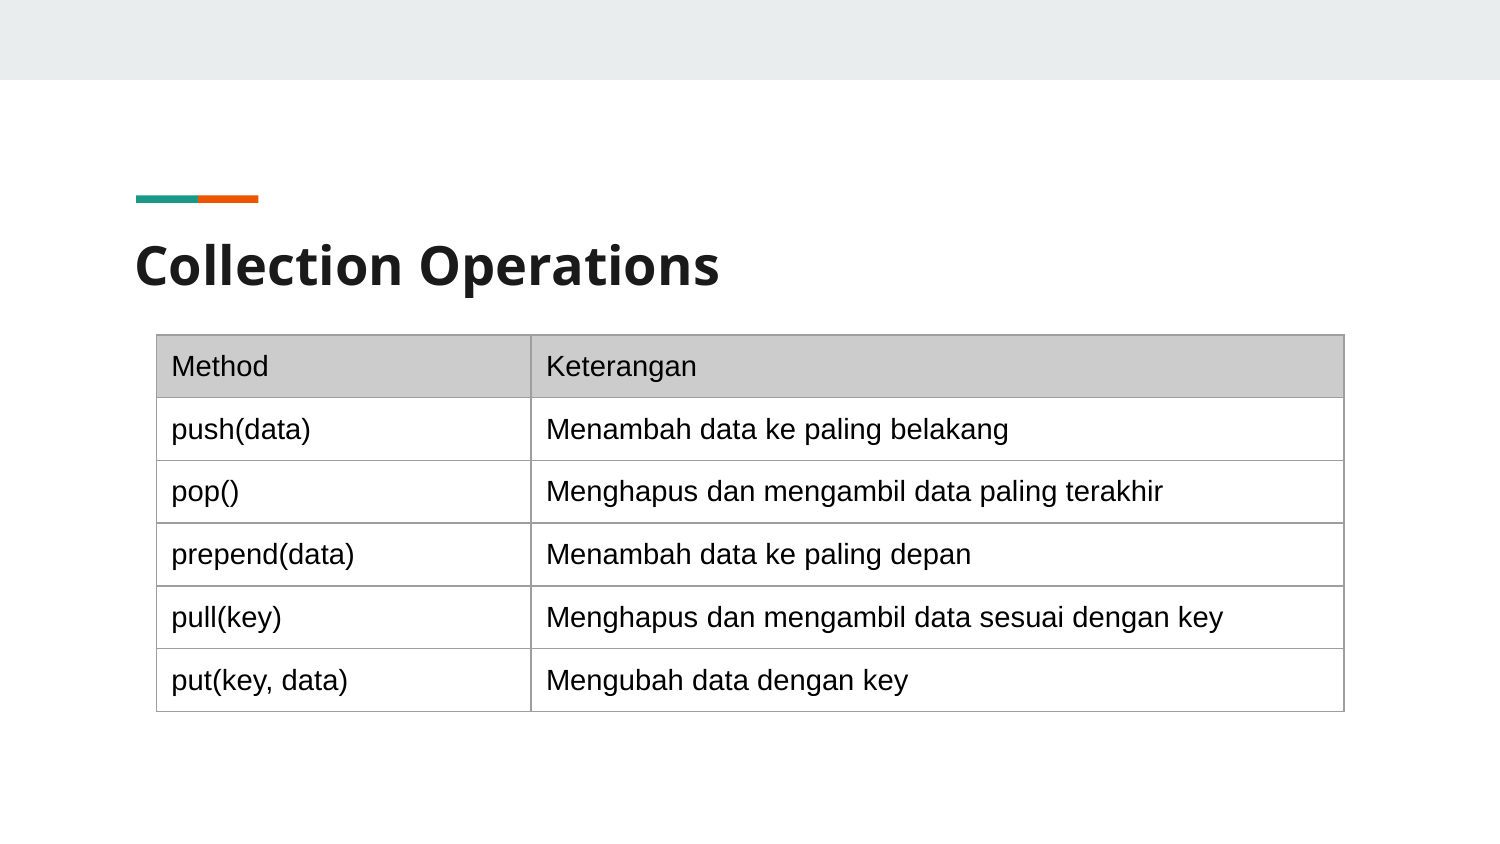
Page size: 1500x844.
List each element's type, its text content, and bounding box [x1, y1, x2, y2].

title Collection Operations [119, 216, 1381, 305]
table_cell Menghapus dan mengambil data paling terakhir [532, 461, 1343, 522]
table_cell push(data) [157, 398, 530, 460]
table_cell Menambah data ke paling belakang [532, 398, 1343, 460]
table_cell pull(key) [157, 587, 530, 648]
table_header Method [157, 336, 530, 397]
table_cell Menghapus dan mengambil data sesuai dengan key [532, 587, 1343, 648]
table_header Keterangan [532, 336, 1343, 397]
table_cell put(key, data) [157, 649, 530, 711]
table_cell prepend(data) [157, 524, 530, 585]
table_cell Mengubah data dengan key [532, 649, 1343, 711]
table_cell pop() [157, 461, 530, 522]
table_cell Menambah data ke paling depan [532, 524, 1343, 585]
